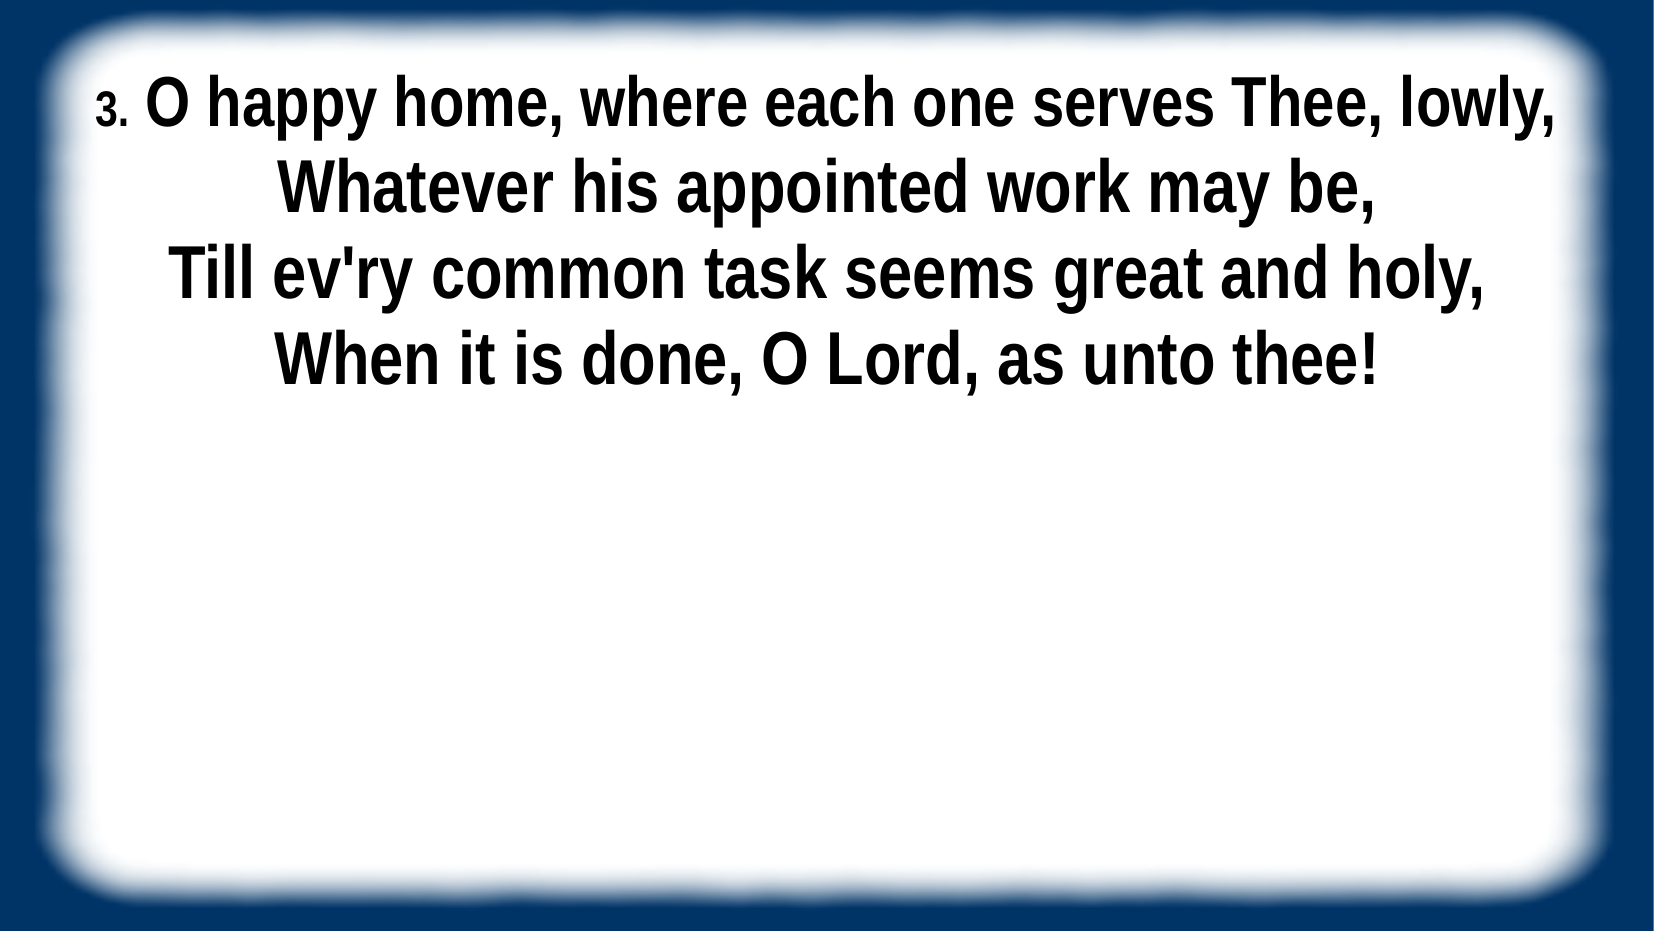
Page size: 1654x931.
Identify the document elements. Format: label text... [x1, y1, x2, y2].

text_box 3. O happy home, where each one serves Thee, lowly, Whatever his appointed work may be, Till ev'ry common task seems great and holy, When it is done, O Lord, as unto thee! [79, 53, 1576, 897]
picture [0, 0, 1654, 931]
